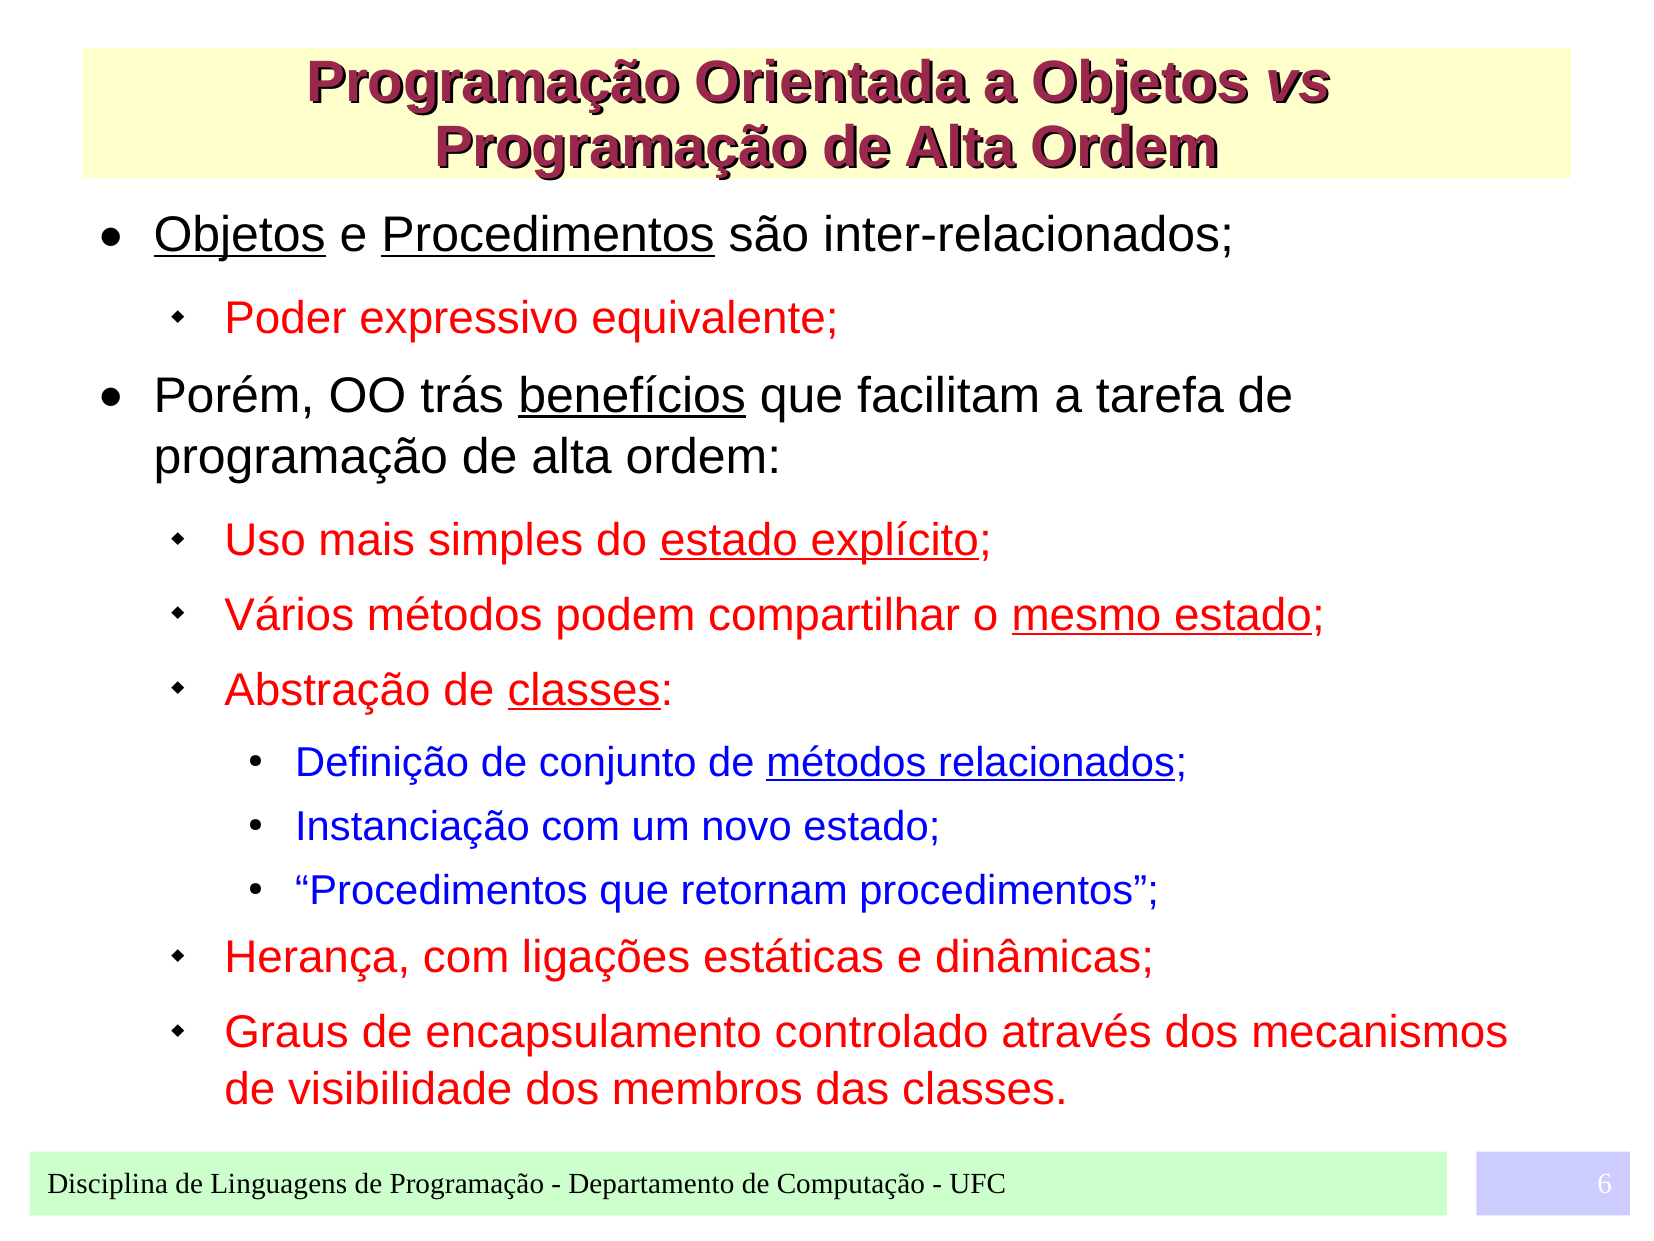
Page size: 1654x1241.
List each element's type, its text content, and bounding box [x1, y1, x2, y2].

list Objetos e Procedimentos são inter-relacionados; Poder expressivo equivalente; Porém, OO trás benefícios que facilitam a tarefa de programação de alta ordem: Uso mais simples do estado explícito; Vários métodos podem compartilhar o mesmo estado; Abstração de classes: Definição de conjunto de métodos relacionados; Instanciação com um novo estado; “Procedimentos que retornam procedimentos”; Herança, com ligações estáticas e dinâmicas; Graus de encapsulamento controlado através dos mecanismos de visibilidade dos membros das classes. [82, 206, 1571, 1137]
title Programação Orientada a Objetos vs Programação de Alta Ordem [82, 48, 1571, 179]
